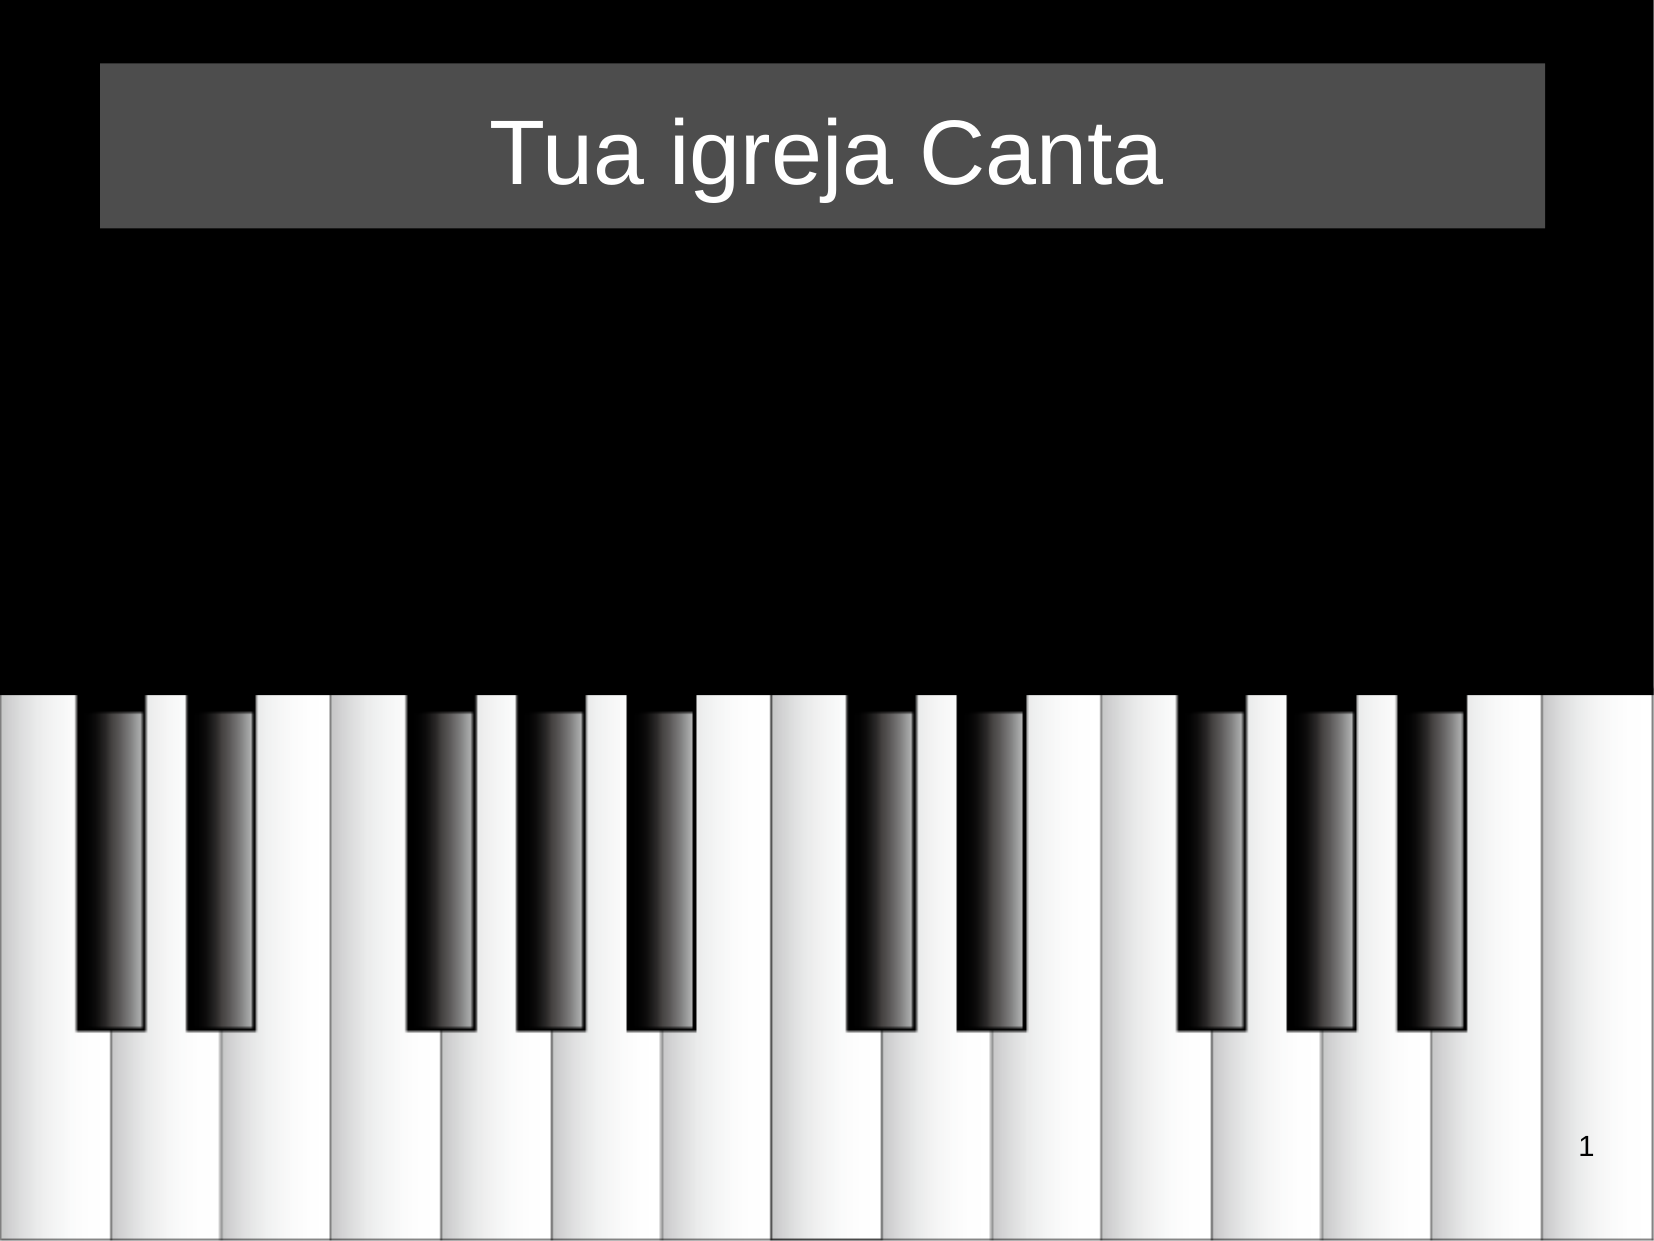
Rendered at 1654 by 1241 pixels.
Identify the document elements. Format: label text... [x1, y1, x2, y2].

title Tua igreja Canta [82, 0, 1571, 359]
picture [0, 696, 1654, 1241]
